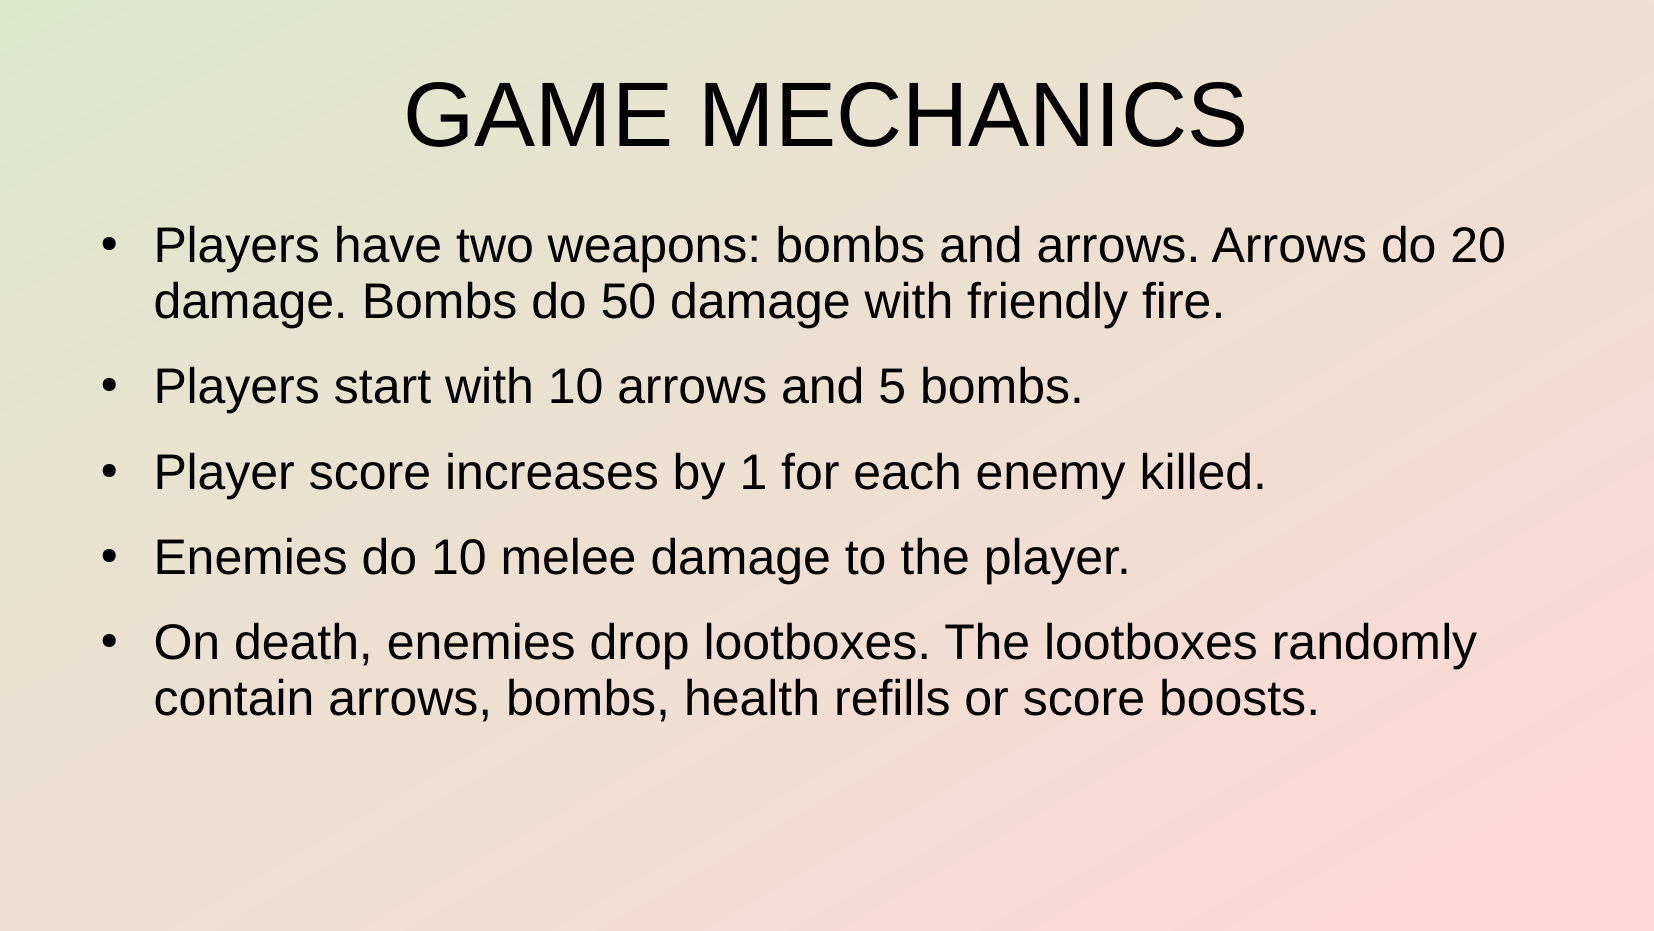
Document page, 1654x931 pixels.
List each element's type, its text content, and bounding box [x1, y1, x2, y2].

title GAME MECHANICS [82, 37, 1571, 193]
list Players have two weapons: bombs and arrows. Arrows do 20 damage. Bombs do 50 damage with friendly fire. Players start with 10 arrows and 5 bombs. Player score increases by 1 for each enemy killed. Enemies do 10 melee damage to the player. On death, enemies drop lootboxes. The lootboxes randomly contain arrows, bombs, health refills or score boosts. [82, 217, 1571, 758]
